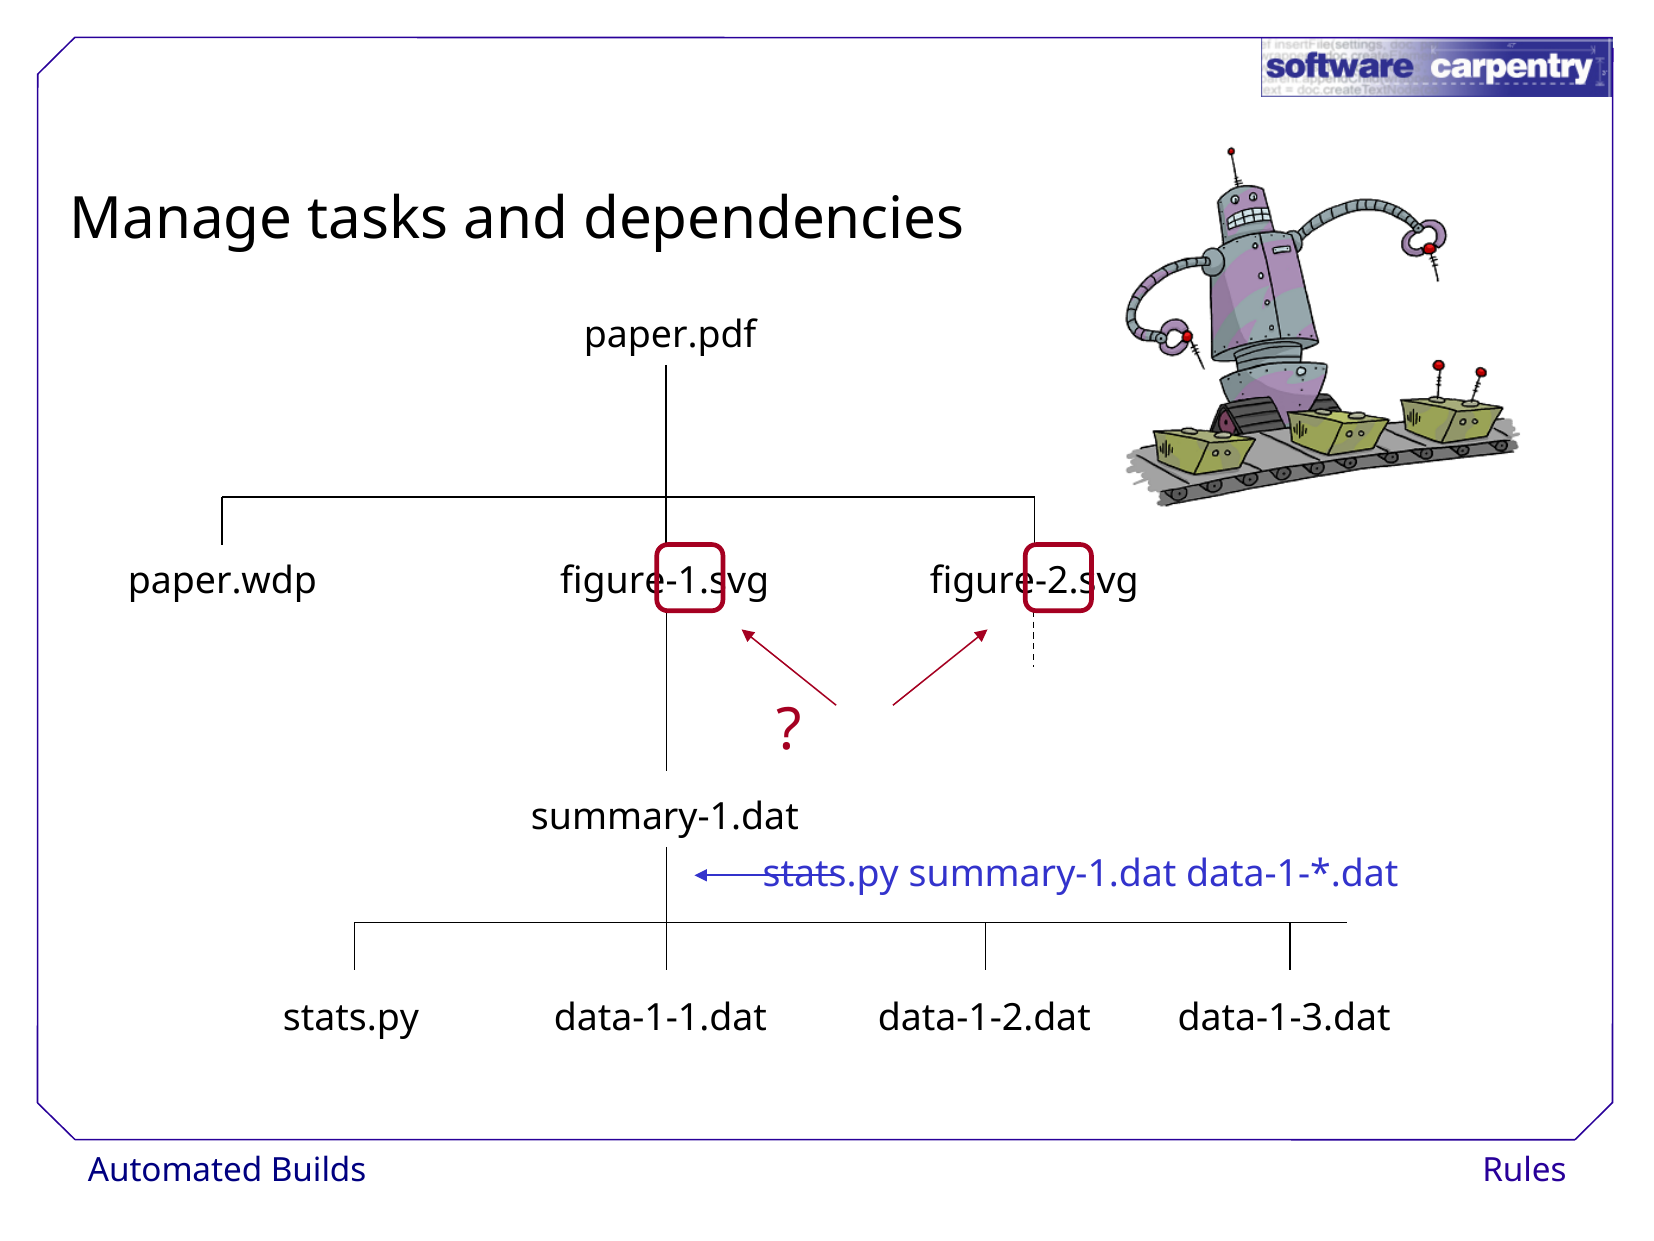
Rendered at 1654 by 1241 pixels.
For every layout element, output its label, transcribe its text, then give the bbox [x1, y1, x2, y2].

text_box figure-1.svg [660, 547, 720, 608]
text_box figure-1.svg [470, 525, 665, 609]
text_box data-1-3.dat [1181, 962, 1481, 1046]
text_box figure-2.svg [1028, 547, 1089, 608]
text_box figure-2.svg [839, 525, 1034, 609]
text_box stats.py summary-1.dat data-1-*.dat [747, 818, 1564, 902]
text_box Manage tasks and dependencies [54, 138, 1110, 259]
text_box data-1-1.dat [510, 962, 788, 1046]
text_box data-1-2.dat [788, 962, 1181, 1046]
text_box summary-1.dat [441, 761, 889, 845]
text_box figure-1.svg [667, 525, 839, 609]
text_box figure-2.svg [1035, 525, 1229, 609]
text_box stats.py [193, 962, 510, 1046]
picture [1261, 39, 1613, 97]
text_box paper.pdf [494, 279, 847, 363]
text_box paper.wdp [38, 525, 408, 609]
picture [1110, 128, 1526, 522]
text_box ? [761, 648, 967, 769]
